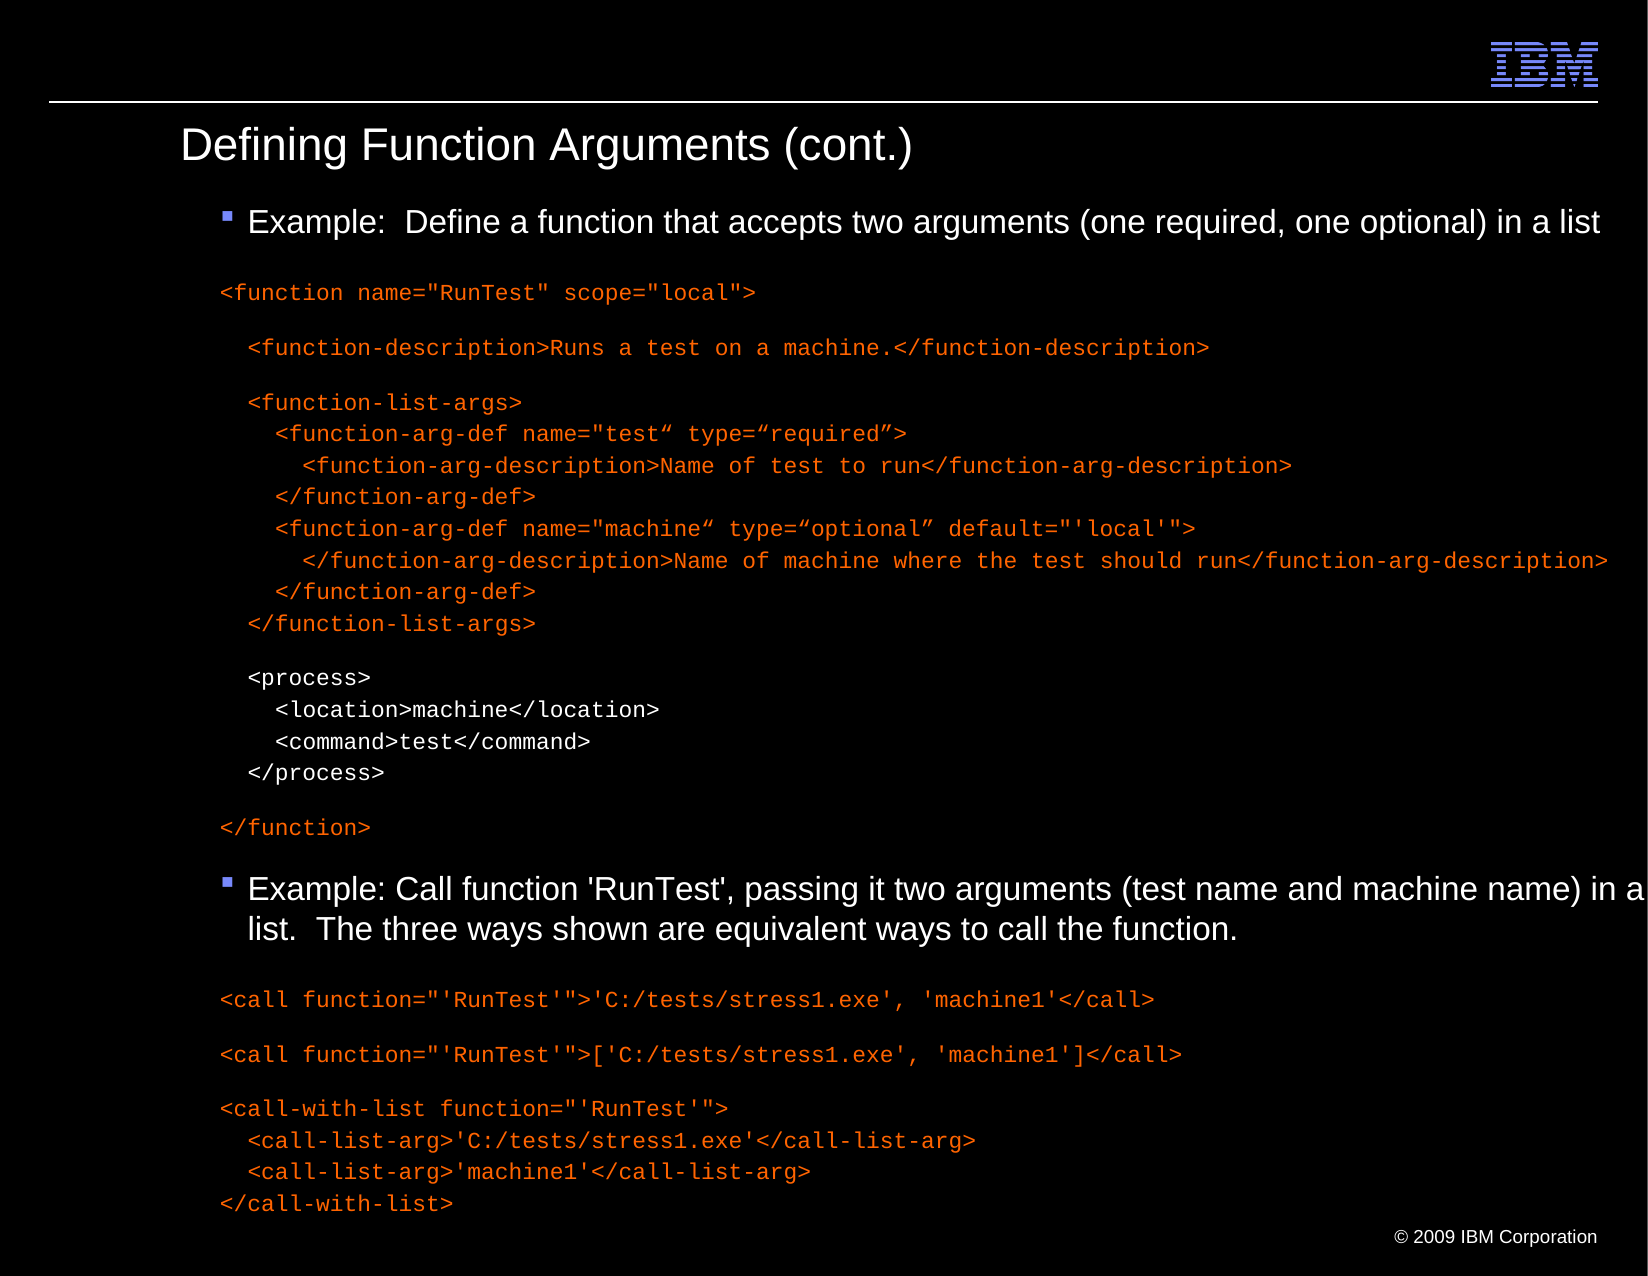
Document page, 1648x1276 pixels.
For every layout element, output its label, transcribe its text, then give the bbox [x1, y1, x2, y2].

title Defining Function Arguments (cont.) [163, 112, 1648, 206]
text_box Example: Define a function that accepts two arguments (one required, one optional) in a list <function name="RunTest" scope="local"> <function-description>Runs a test on a machine.</function-description> <function-list-args> <function-arg-def name="test“ type=“required”> <function-arg-description>Name of test to run</function-arg-description> </function-arg-def> <function-arg-def name="machine“ type=“optional” default="'local'"> </function-arg-description>Name of machine where the test should run</function-arg-description> </function-arg-def> </function-list-args> <process> <location>machine</location> <command>test</command> </process> </function> Example: Call function 'RunTest', passing it two arguments (test name and machine name) in a list. The three ways shown are equivalent ways to call the function. <call function="'RunTest'">'C:/tests/stress1.exe', 'machine1'</call> <call function="'RunTest'">['C:/tests/stress1.exe', 'machine1']</call> <call-with-list function="'RunTest'"> <call-list-arg>'C:/tests/stress1.exe'</call-list-arg> <call-list-arg>'machine1'</call-list-arg> </call-with-list> [219, 206, 1648, 1217]
picture [1491, 42, 1598, 87]
